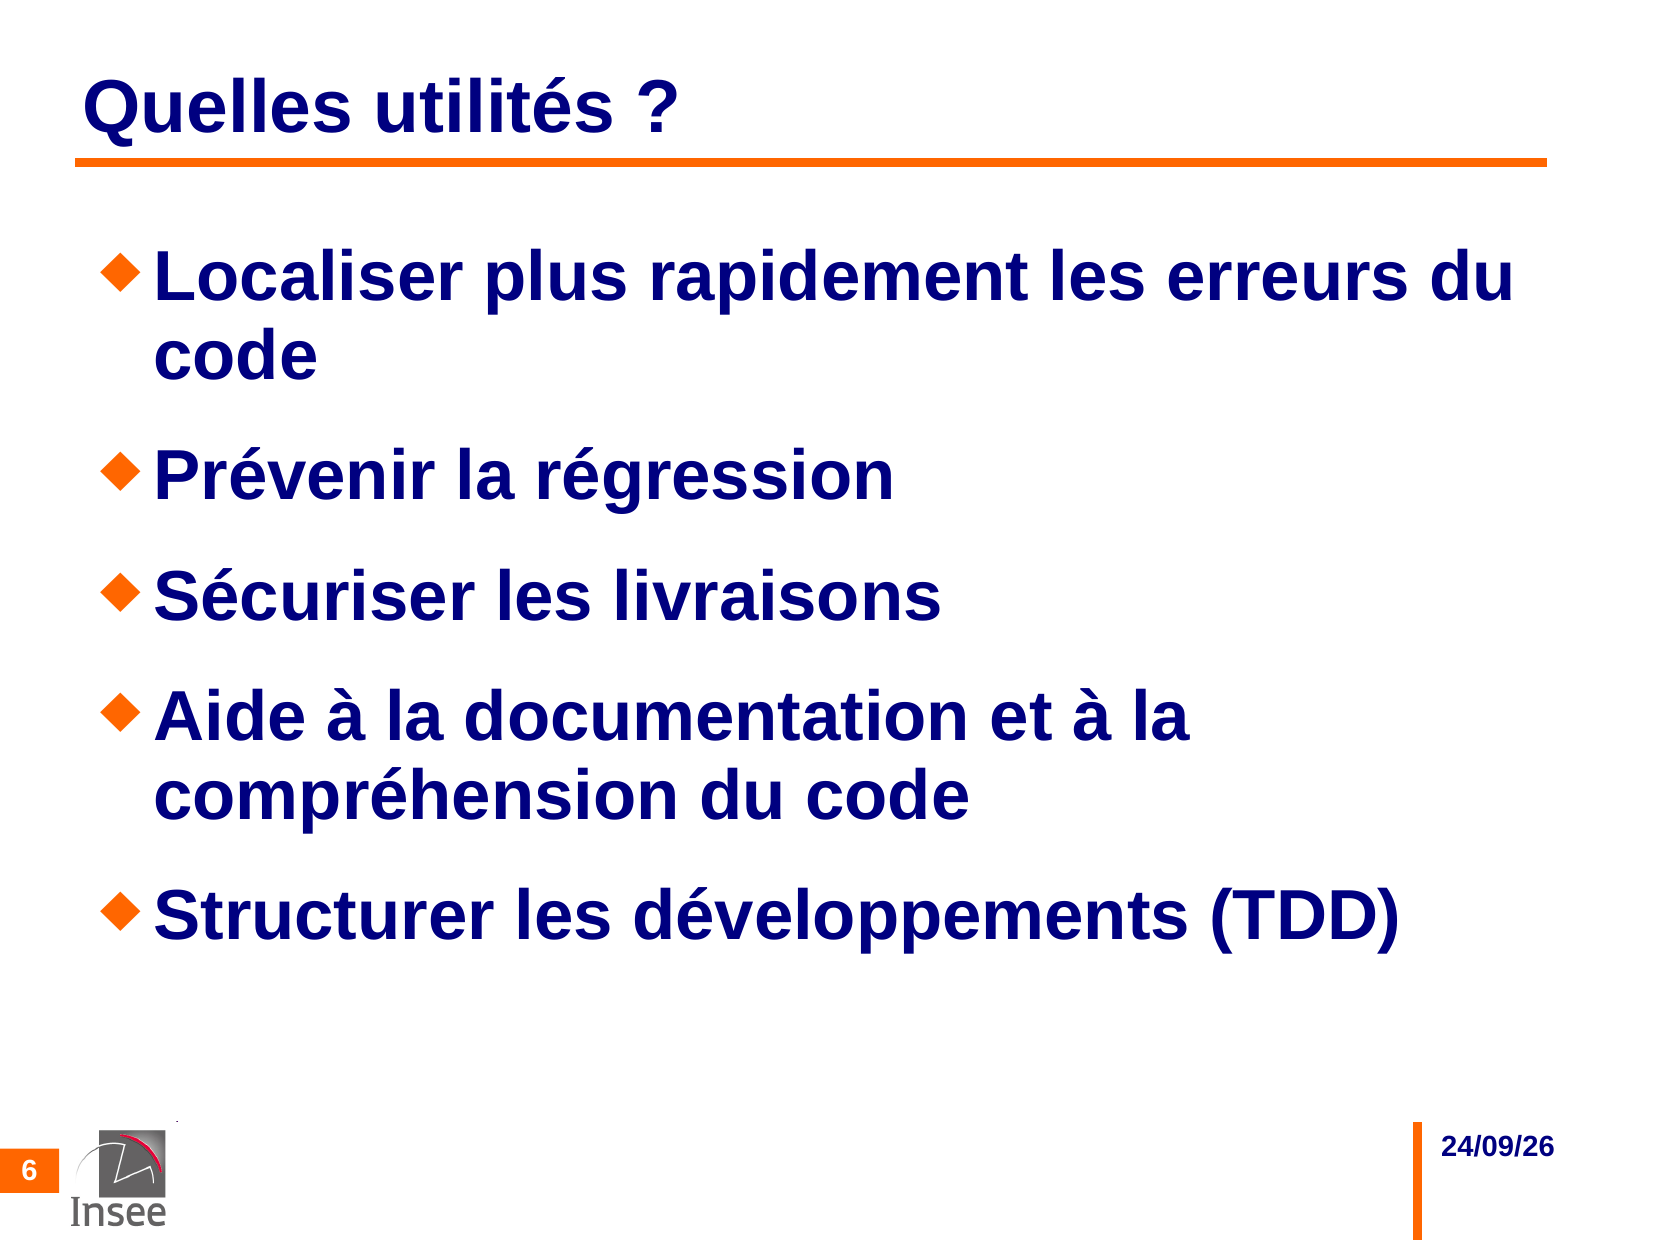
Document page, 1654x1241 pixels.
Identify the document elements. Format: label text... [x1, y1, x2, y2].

list Localiser plus rapidement les erreurs du code Prévenir la régression Sécuriser les livraisons Aide à la documentation et à la compréhension du code Structurer les développements (TDD) [82, 236, 1571, 1010]
picture [62, 1121, 178, 1241]
title Quelles utilités ? [82, 49, 1619, 163]
